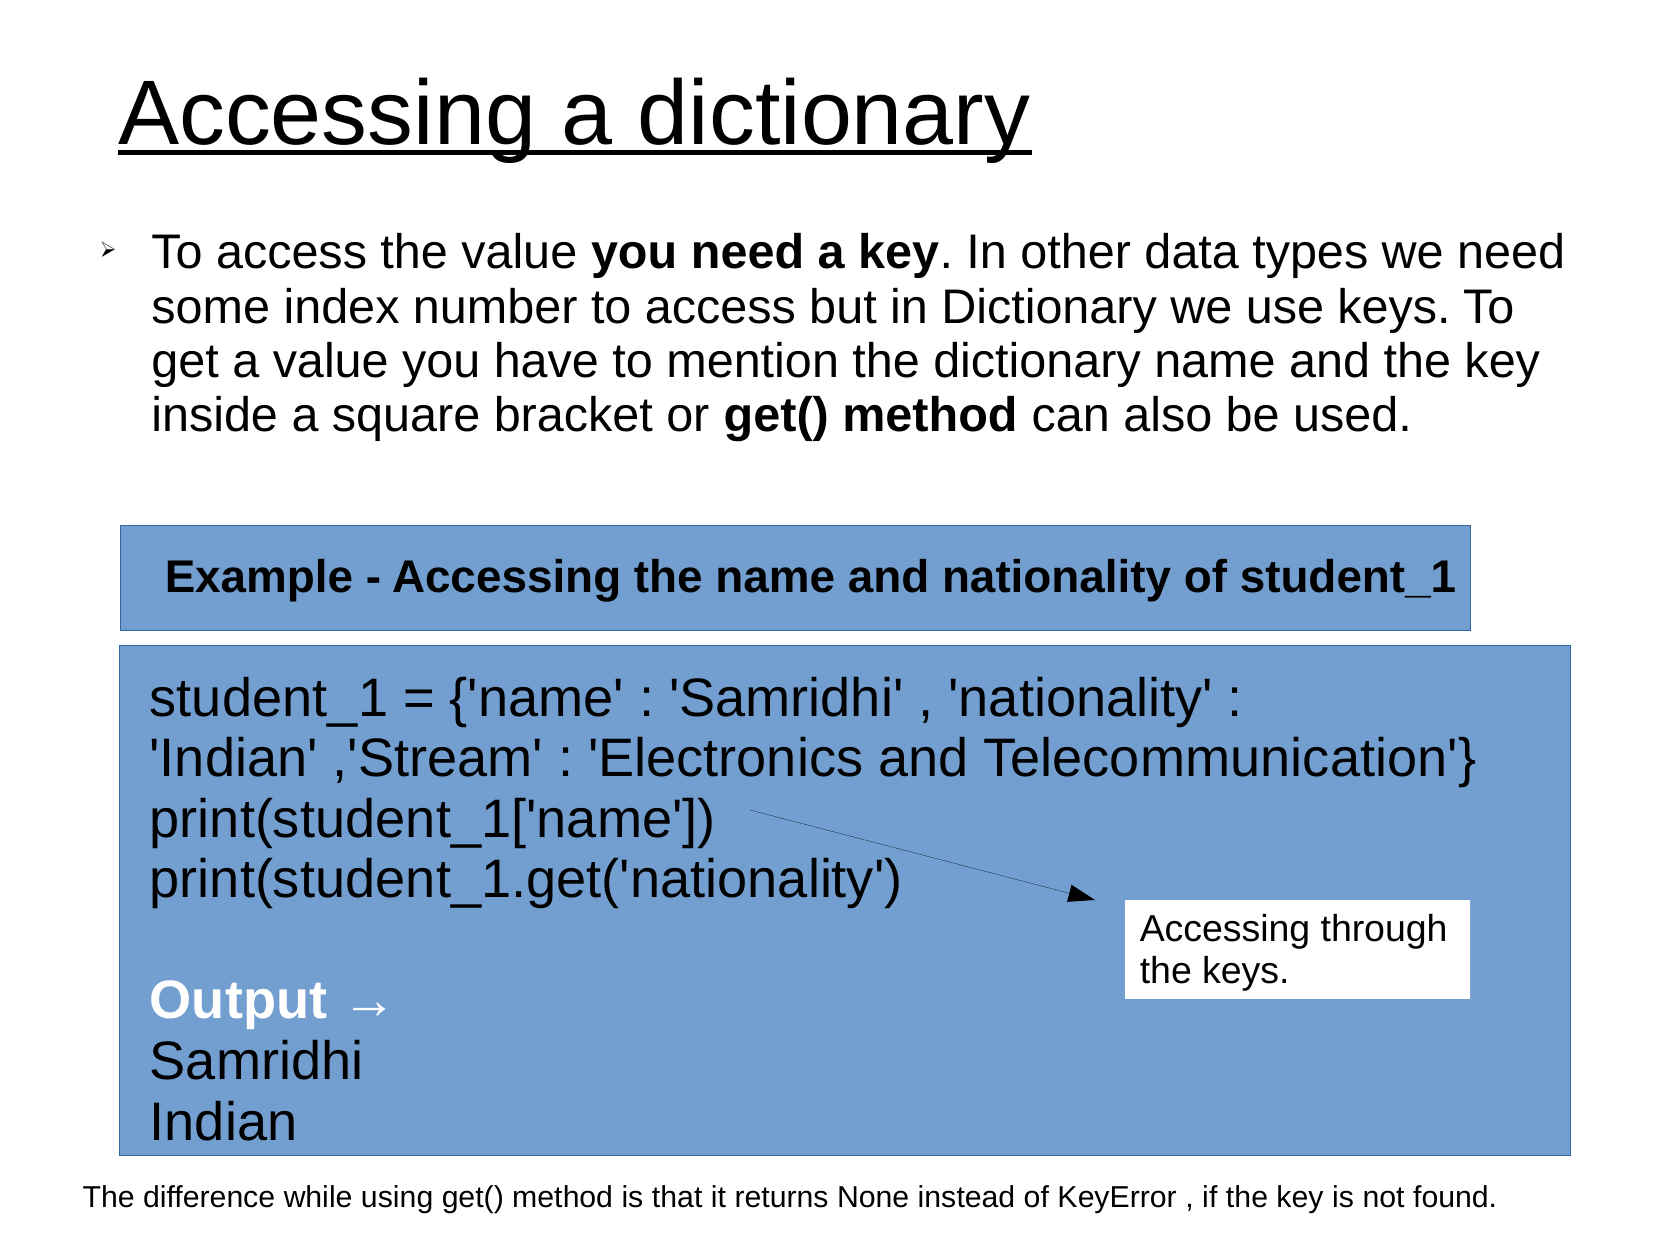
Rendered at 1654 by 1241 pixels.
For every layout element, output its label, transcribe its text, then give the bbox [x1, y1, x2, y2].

list To access the value you need a key. In other data types we need some index number to access but in Dictionary we use keys. To get a value you have to mention the dictionary name and the key inside a square bracket or get() method can also be used. The difference while using get() method is that it returns None instead of KeyError , if the key is not found. [82, 225, 1571, 1241]
text_box [120, 525, 1471, 631]
text_box [1486, 645, 1571, 660]
text_box [119, 645, 150, 1156]
text_box student_1 = {'name' : 'Samridhi' , 'nationality' : 'Indian' ,'Stream' : 'Electronics and Telecommunication'} print(student_1['name']) print(student_1.get('nationality') Output → Samridhi Indian [135, 660, 1621, 1202]
title Accessing a dictionary [82, 40, 1571, 186]
text_box Accessing through the keys. [1125, 900, 1471, 999]
text_box Example - Accessing the name and nationality of student_1 [150, 543, 1486, 660]
